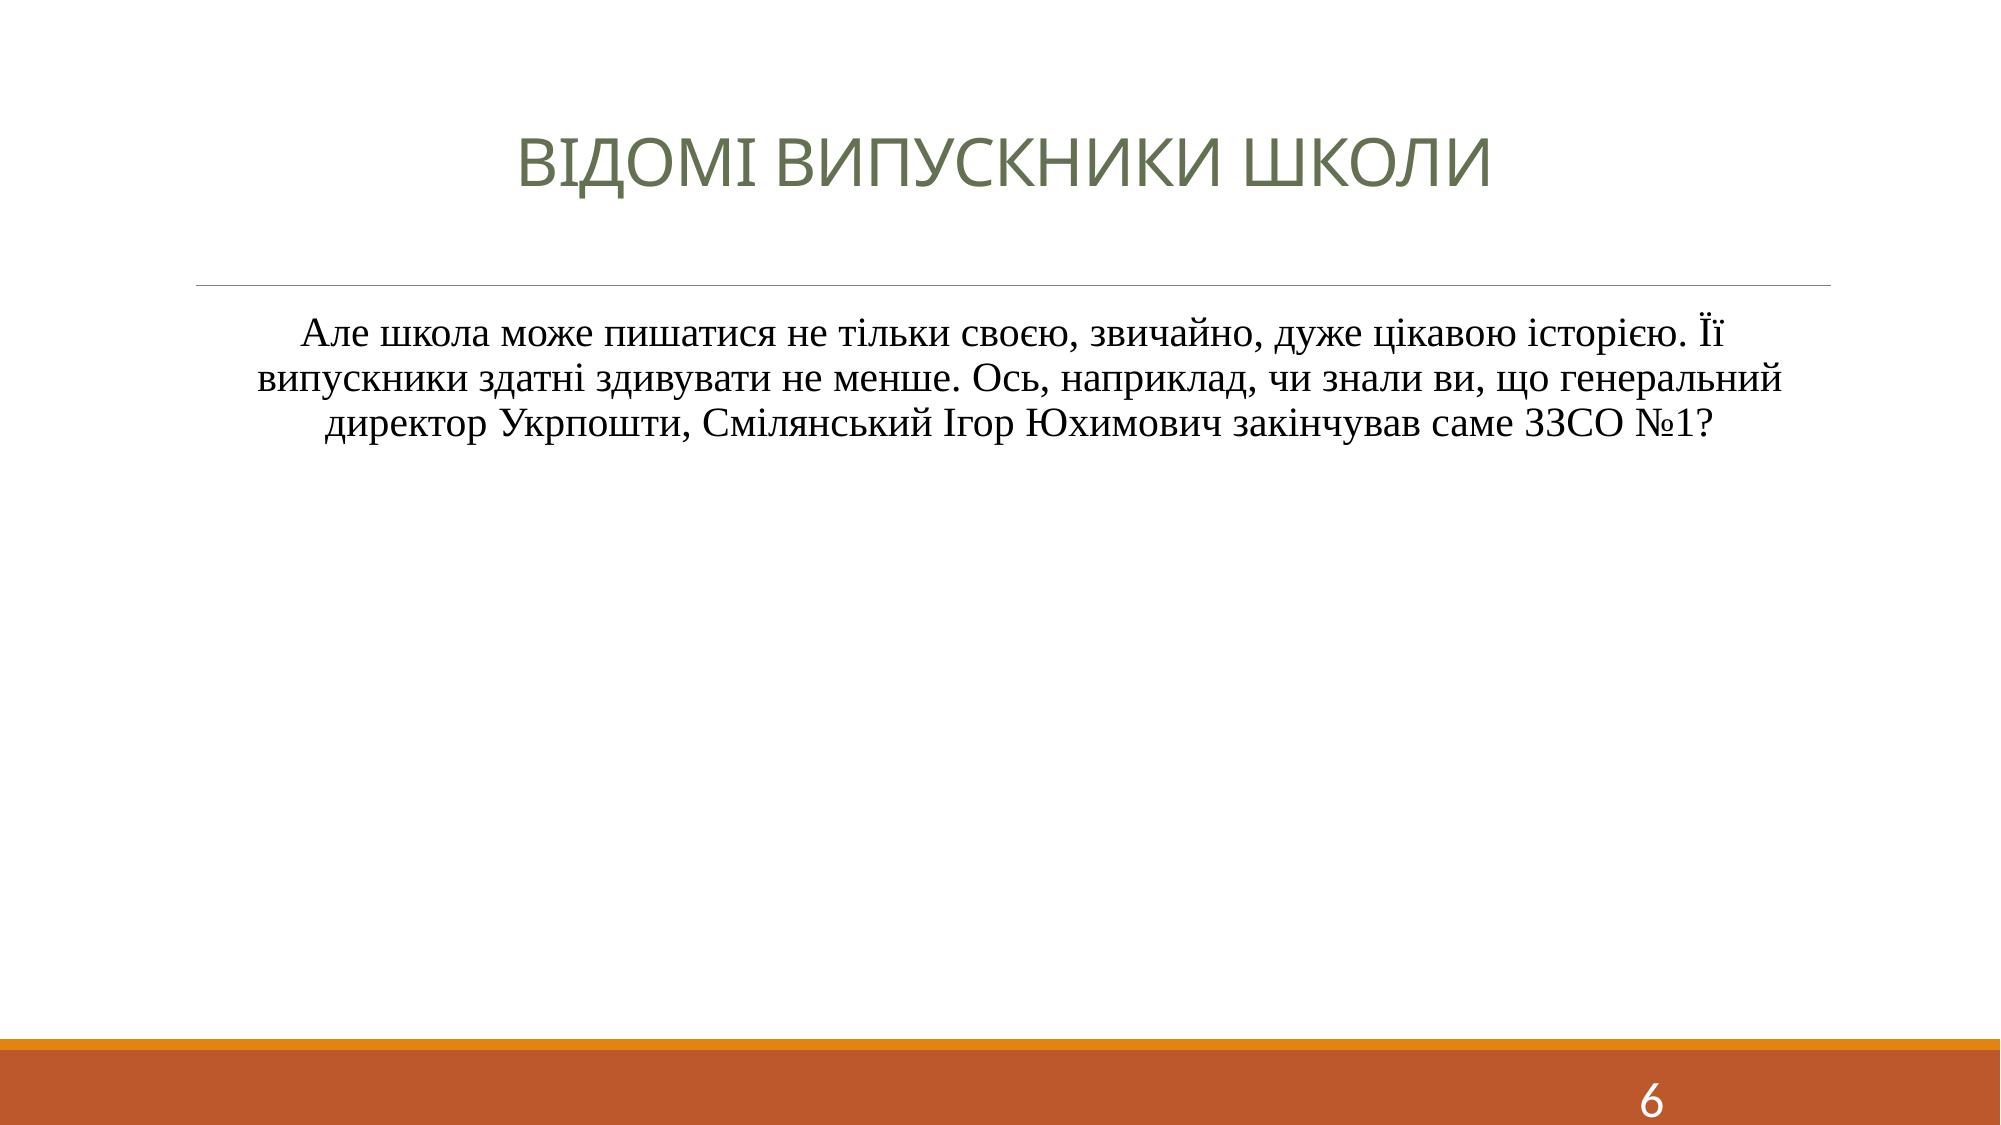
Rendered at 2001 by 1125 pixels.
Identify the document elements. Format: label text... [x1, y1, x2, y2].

list Але школа може пишатися не тільки своєю, звичайно, дуже цікавою історією. Її випускники здатні здивувати не менше. Ось, наприклад, чи знали ви, що генеральний директор Укрпошти, Смілянський Ігор Юхимович закінчував саме ЗЗСО №1? [180, 302, 1831, 963]
text_box 6 [1624, 1059, 1840, 1120]
title ВІДОМІ ВИПУСКНИКИ ШКОЛИ [180, 47, 1831, 286]
